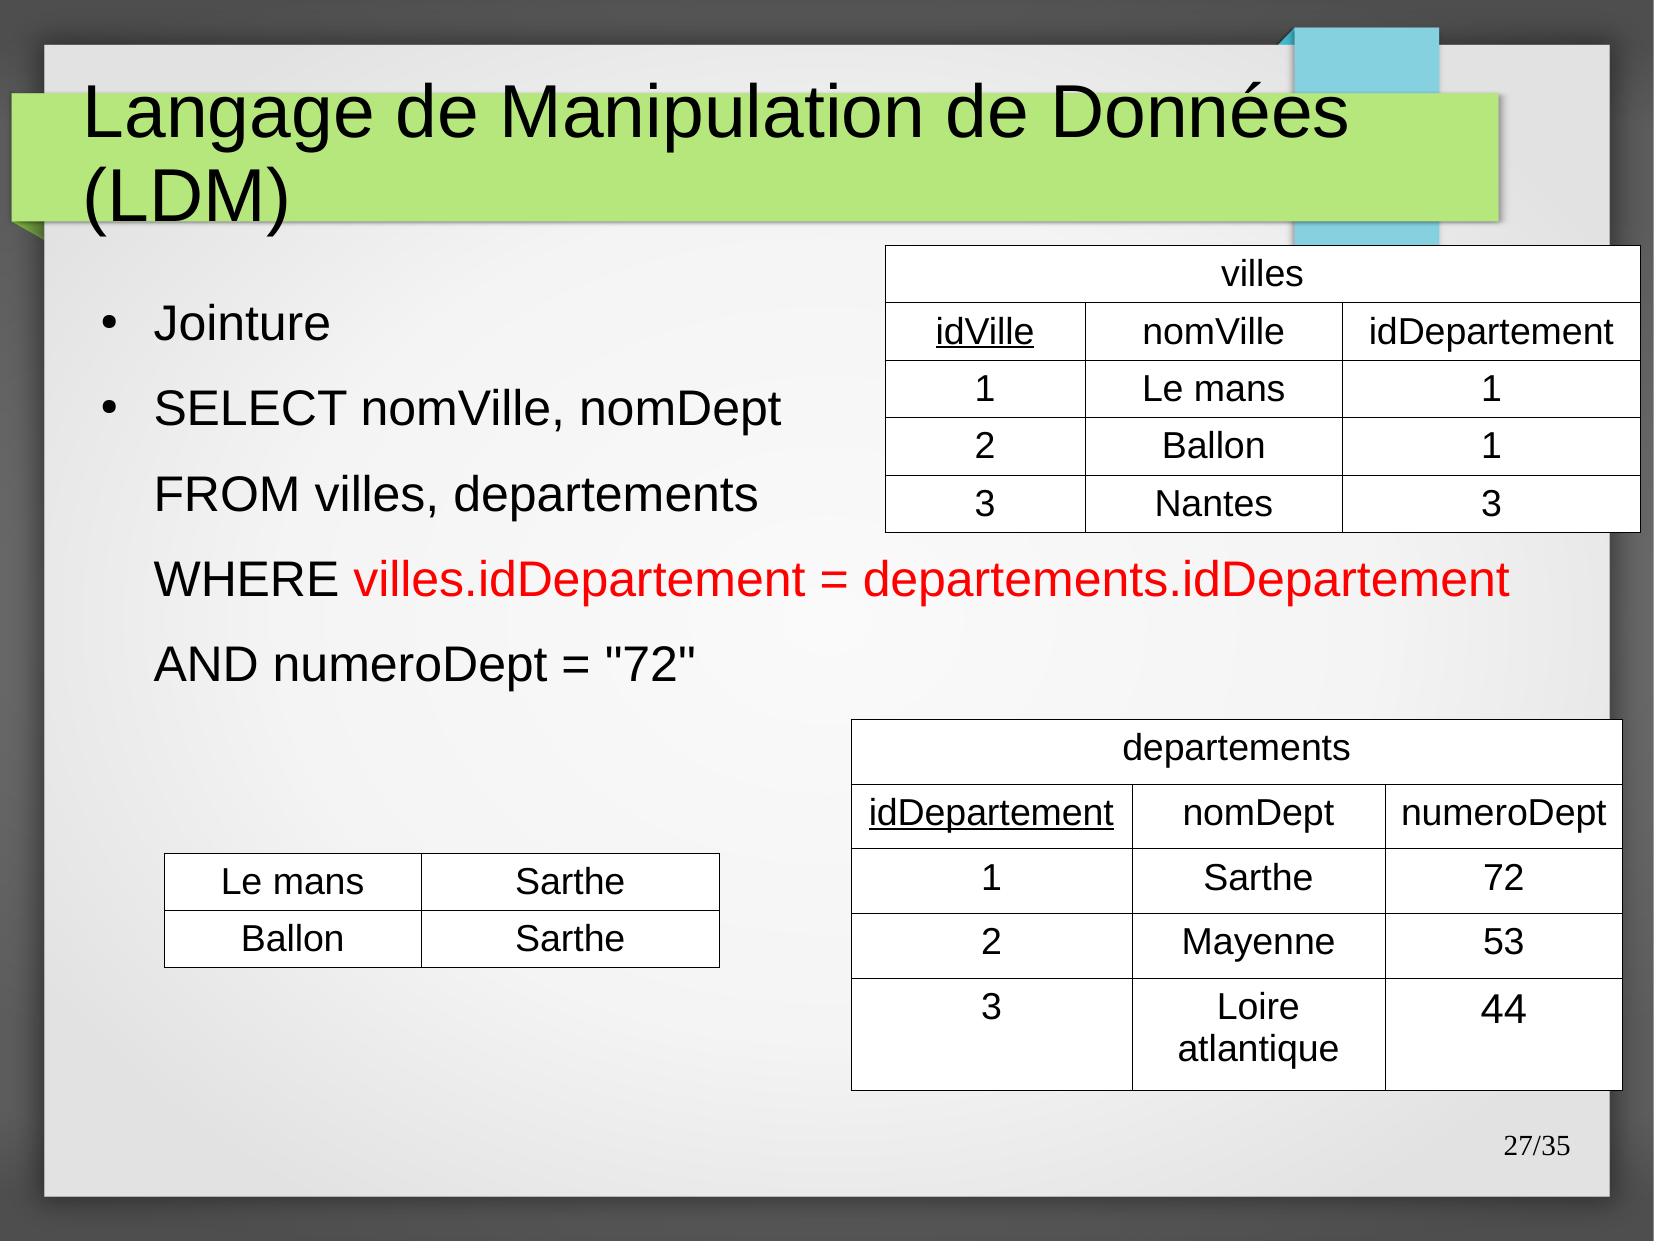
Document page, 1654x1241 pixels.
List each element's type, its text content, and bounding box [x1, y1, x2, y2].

table_cell Ballon [165, 911, 421, 967]
table_cell idDepartement [852, 785, 1132, 848]
list Jointure SELECT nomVille, nomDept FROM villes, departements WHERE villes.idDepartement = departements.idDepartement AND numeroDept = "72" [82, 295, 1571, 1015]
table_cell Le mans [1086, 361, 1342, 417]
table_cell nomVille [1086, 303, 1342, 360]
table_cell 3 [886, 476, 1085, 532]
table_cell Sarthe [1133, 849, 1385, 913]
table_cell 3 [852, 979, 1132, 1090]
table_cell Ballon [1086, 418, 1342, 475]
table_cell Nantes [1086, 476, 1342, 532]
table_cell 53 [1386, 914, 1622, 978]
table_cell 1 [886, 361, 1085, 417]
table_cell 2 [886, 418, 1085, 475]
table_cell 1 [1343, 361, 1640, 417]
table_cell idVille [886, 303, 1085, 360]
table_cell idDepartement [1343, 303, 1640, 360]
table_cell 44 [1386, 979, 1622, 1090]
table_cell Loire atlantique [1133, 979, 1385, 1090]
table_header Le mans [165, 854, 421, 910]
table_header departements [852, 720, 1622, 784]
table_cell numeroDept [1386, 785, 1622, 848]
table_cell 72 [1386, 849, 1622, 913]
table_cell 1 [852, 849, 1132, 913]
table_header Sarthe [422, 854, 719, 910]
picture [0, 0, 1654, 1241]
table_cell 1 [1343, 418, 1640, 475]
table_cell nomDept [1133, 785, 1385, 848]
table_header villes [886, 246, 1640, 302]
table_cell Sarthe [422, 911, 719, 967]
title Langage de Manipulation de Données (LDM) [82, 49, 1571, 257]
table_cell 3 [1343, 476, 1640, 532]
table_cell Mayenne [1133, 914, 1385, 978]
table_cell 2 [852, 914, 1132, 978]
